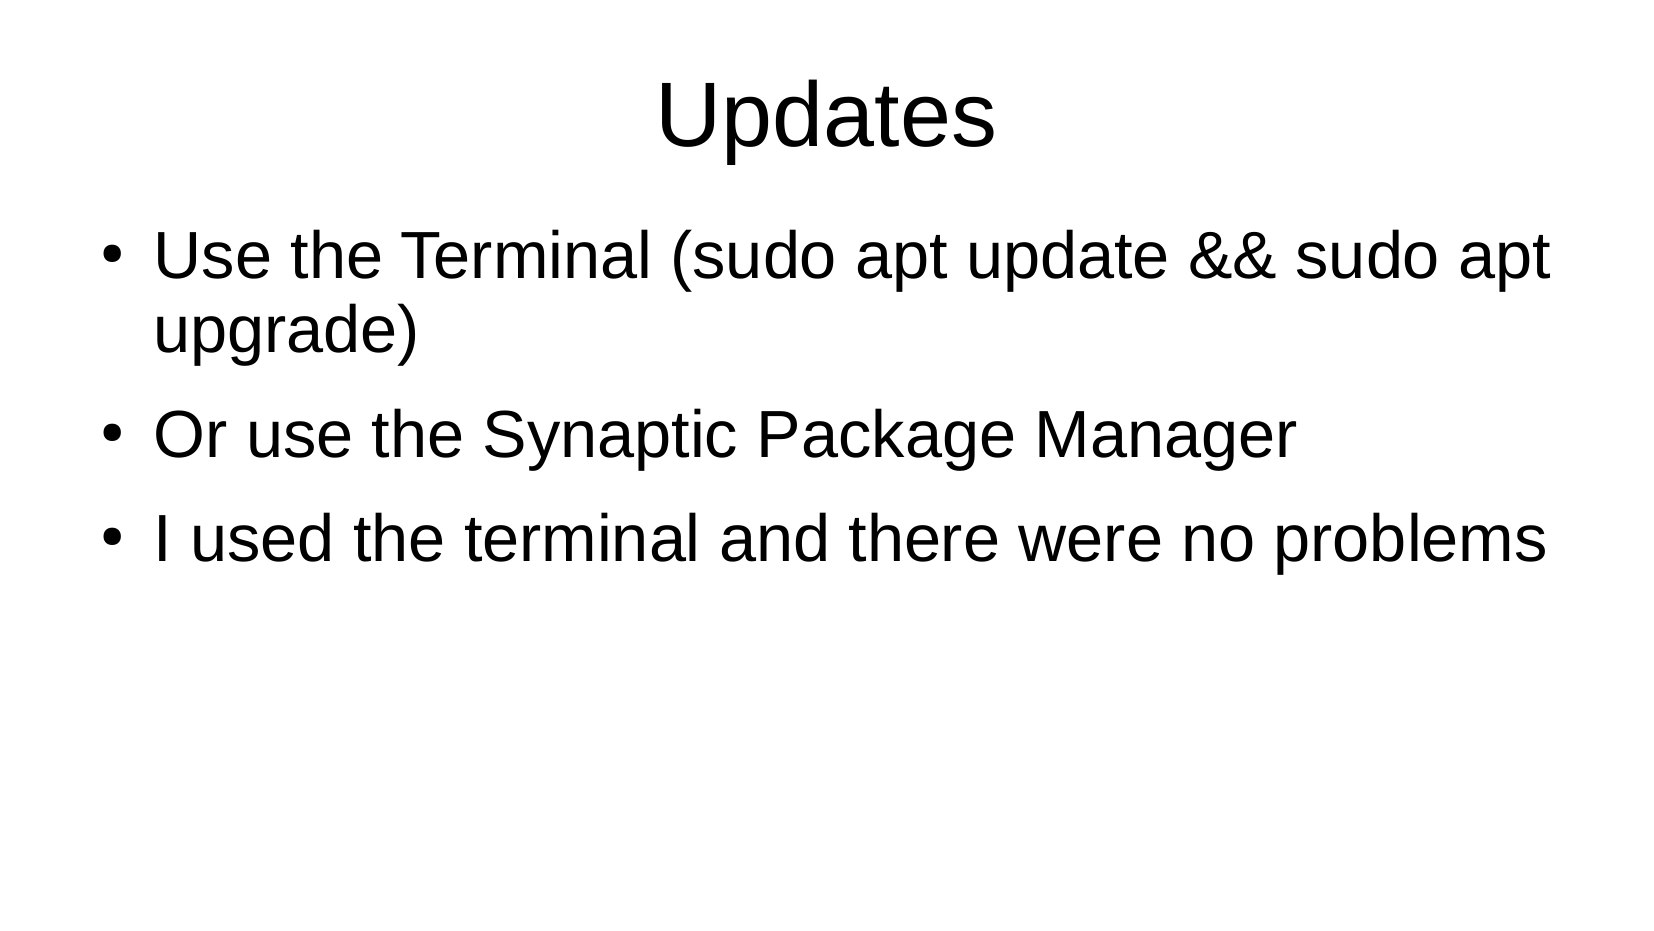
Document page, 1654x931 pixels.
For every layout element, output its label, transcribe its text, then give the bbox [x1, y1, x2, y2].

title Updates [82, 37, 1571, 193]
list Use the Terminal (sudo apt update && sudo apt upgrade) Or use the Synaptic Package Manager I used the terminal and there were no problems [82, 217, 1571, 758]
